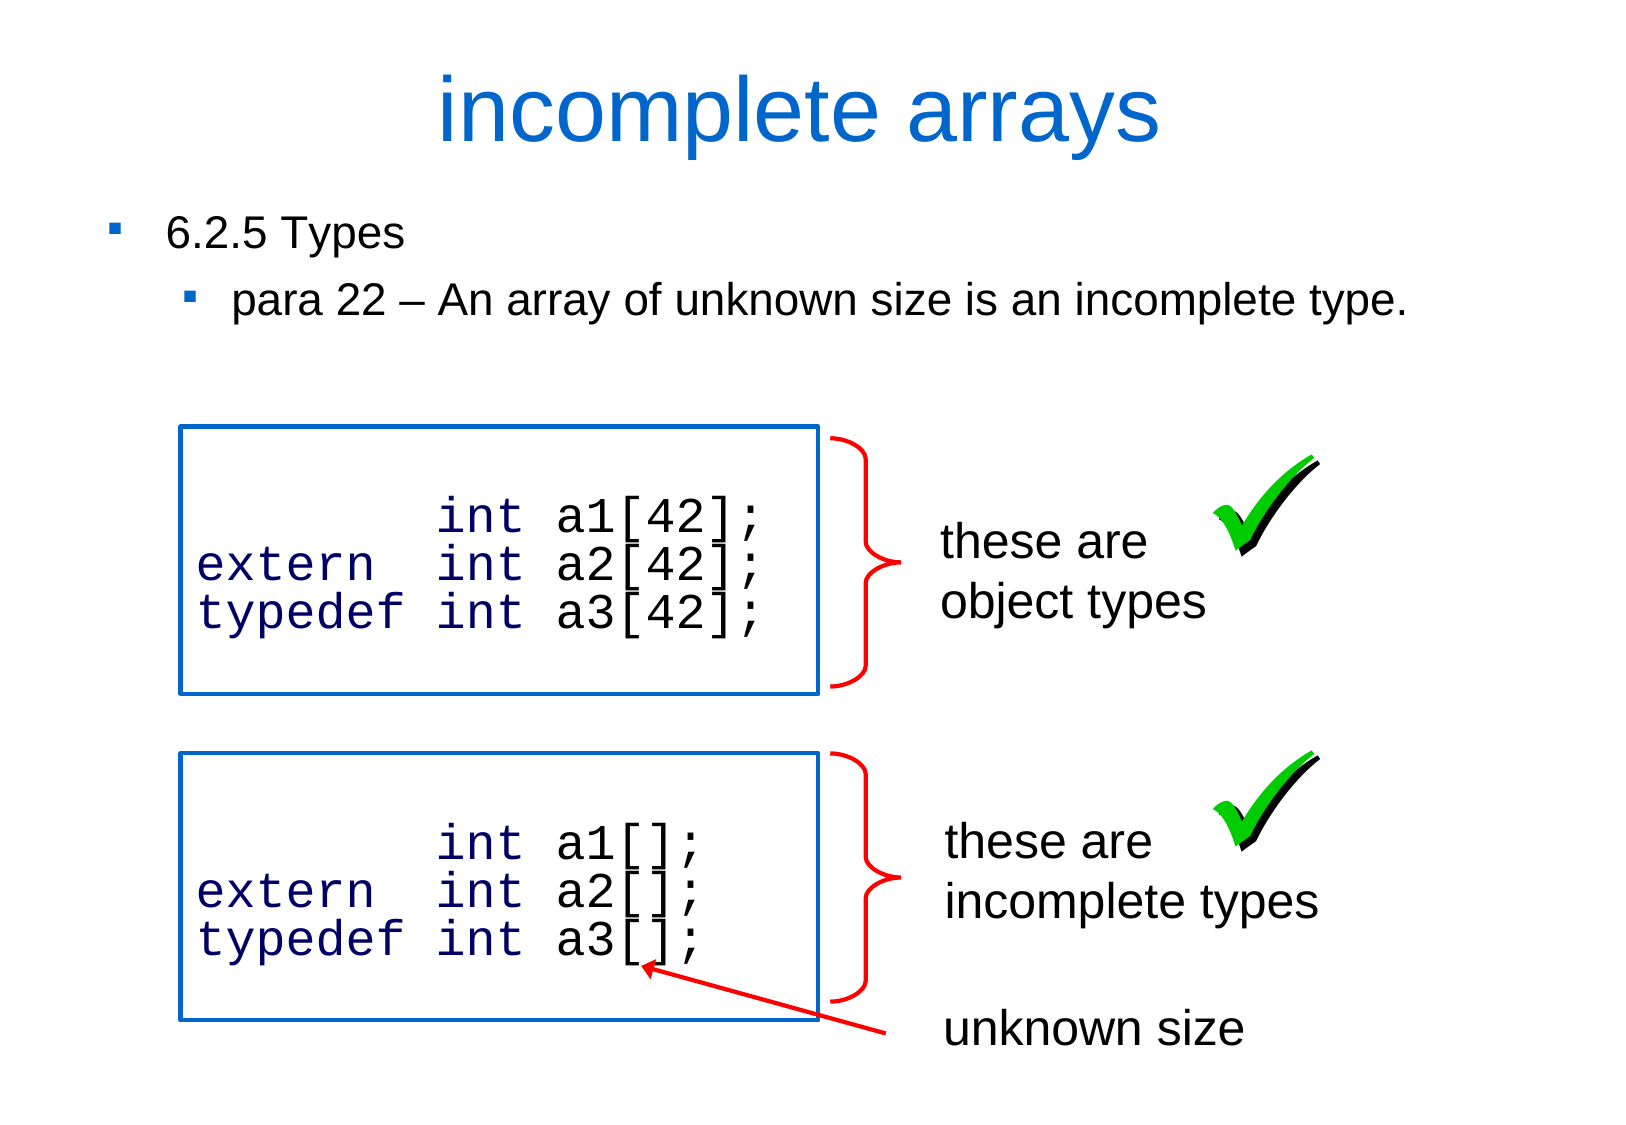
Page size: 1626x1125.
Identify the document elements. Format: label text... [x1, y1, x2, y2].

title incomplete arrays [135, 35, 1465, 174]
text_box  [1186, 413, 1376, 609]
text_box int a1[]; extern int a2[]; typedef int a3[]; [180, 753, 819, 1021]
text_box  [1186, 708, 1376, 904]
list 6.2.5 Types para 22 – An array of unknown size is an incomplete type. [94, 194, 1432, 1081]
text_box these are object types [925, 500, 1223, 636]
text_box unknown size [928, 987, 1262, 1063]
text_box these are incomplete types [929, 800, 1335, 936]
text_box int a1[42]; extern int a2[42]; typedef int a3[42]; [180, 426, 819, 694]
